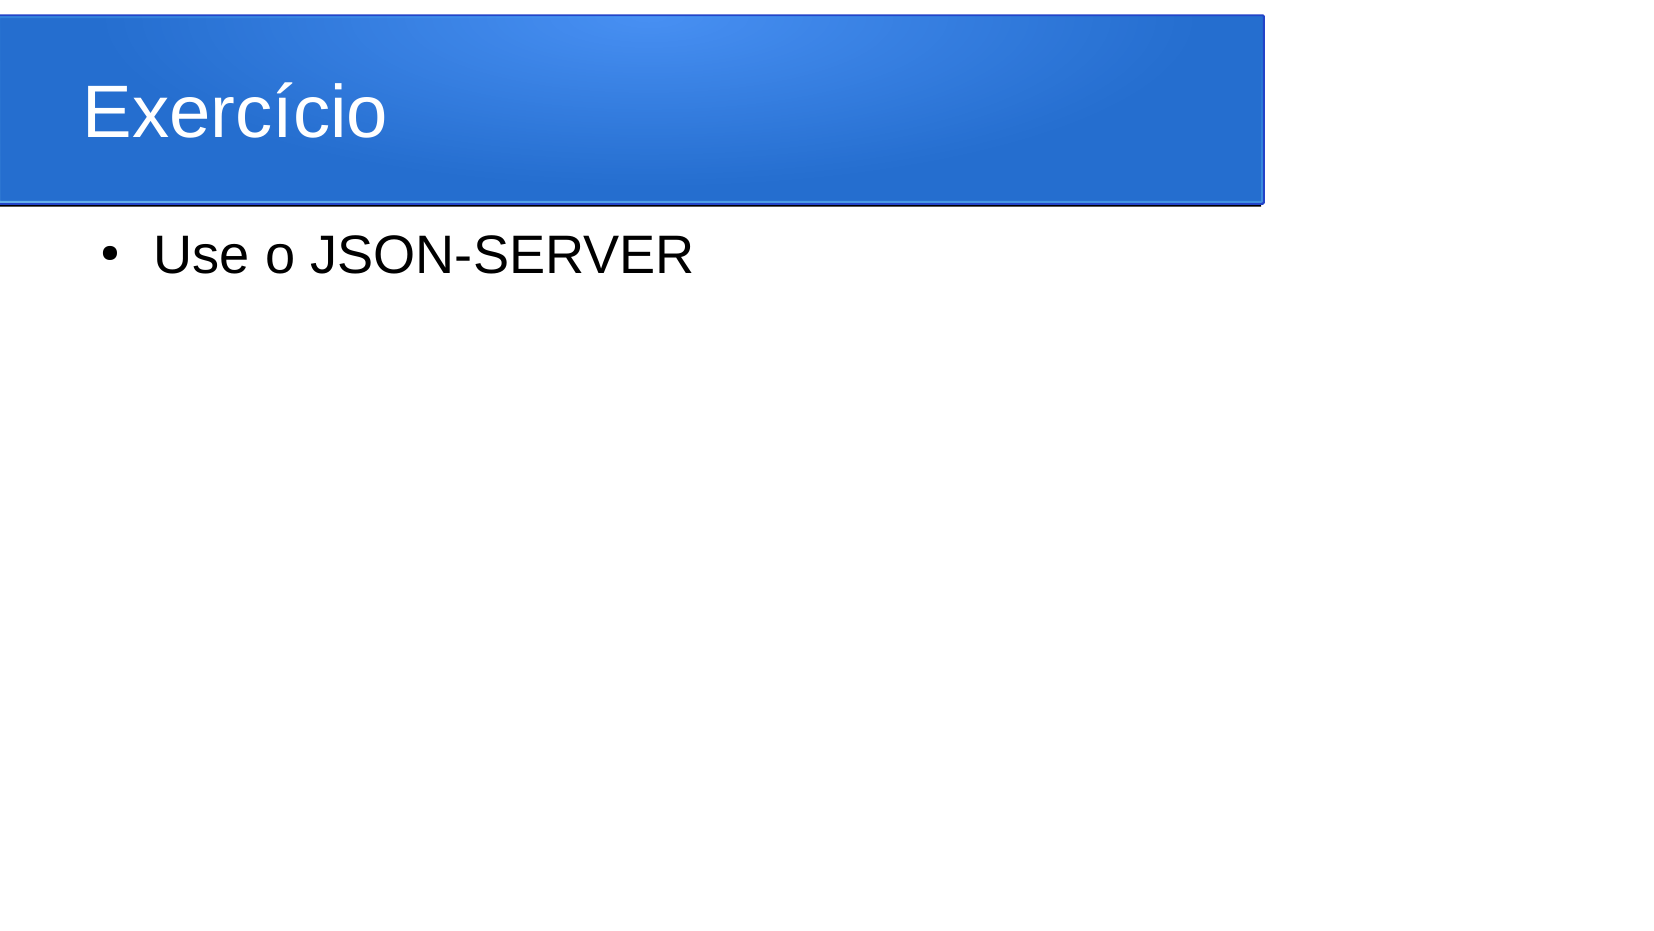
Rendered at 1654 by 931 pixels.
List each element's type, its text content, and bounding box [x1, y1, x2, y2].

title Exercício [82, 35, 1235, 189]
list Use o JSON-SERVER [82, 224, 1571, 764]
